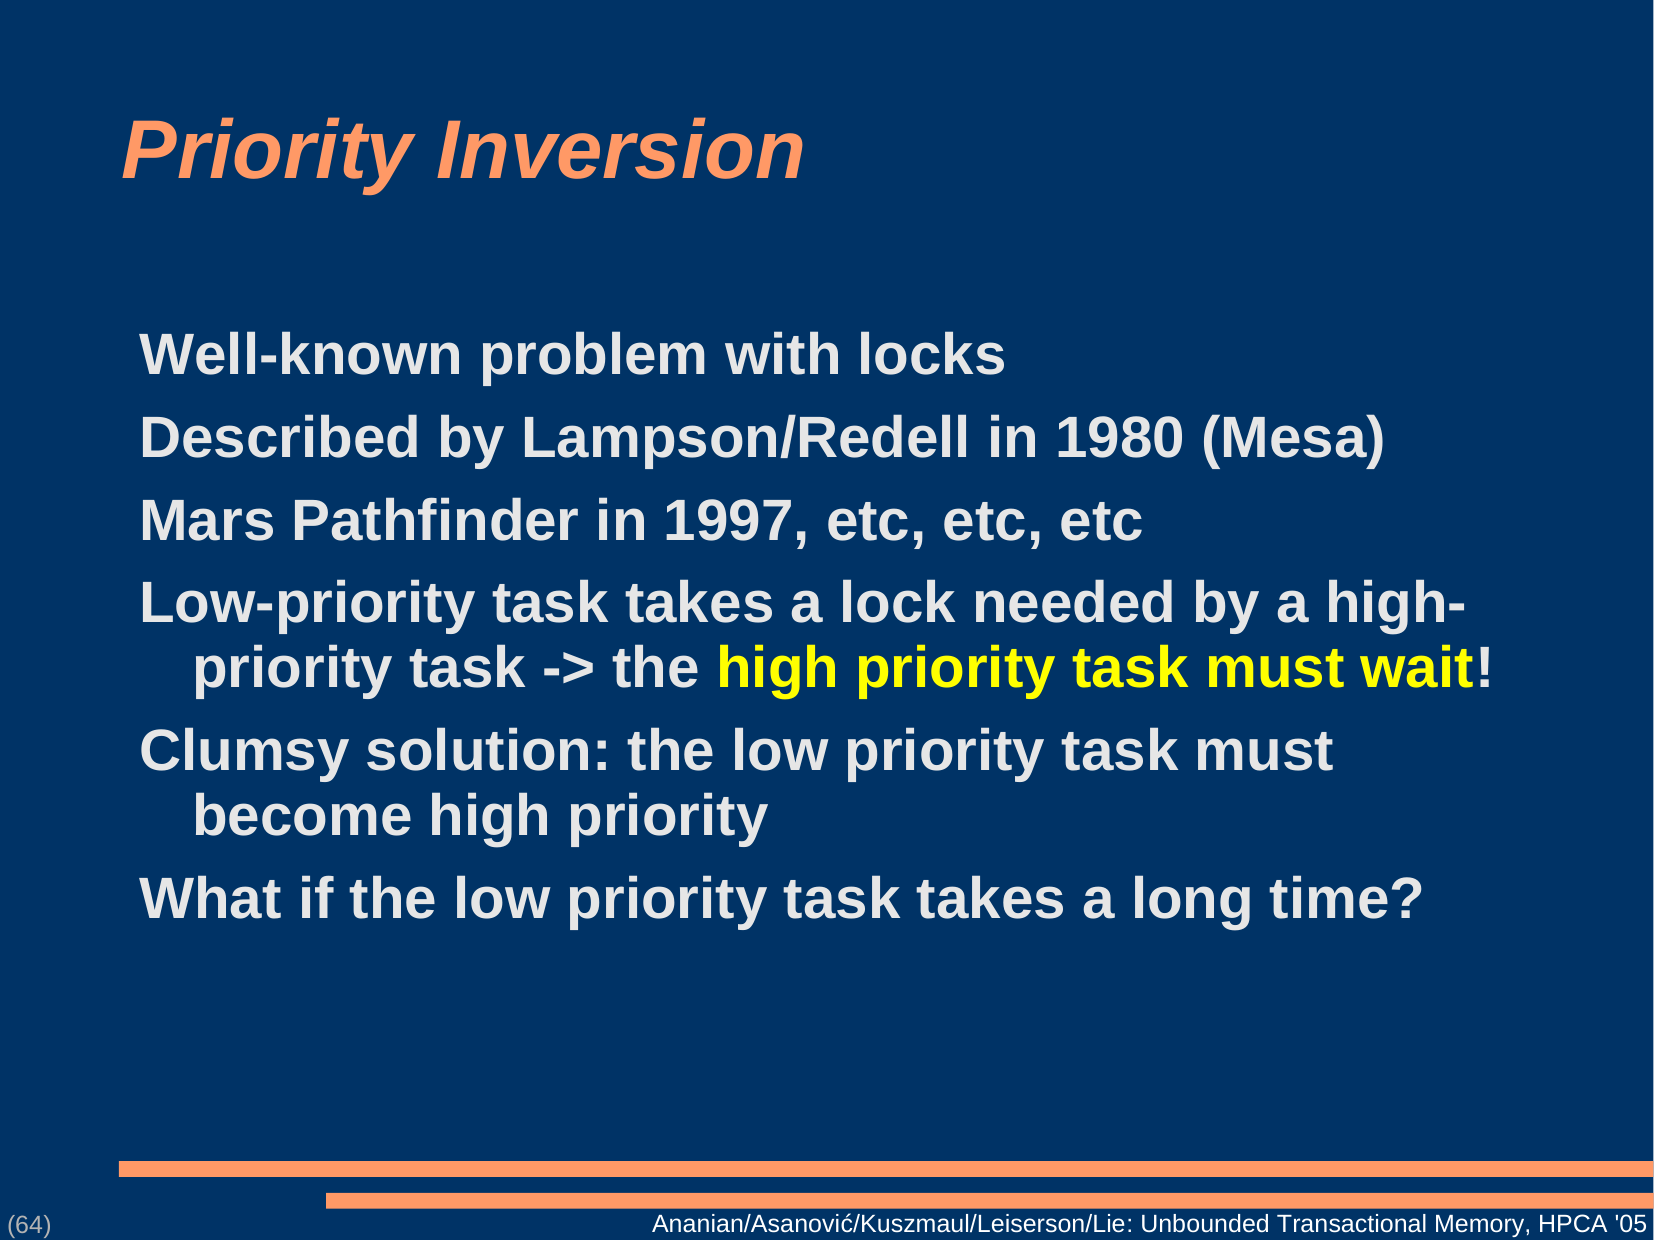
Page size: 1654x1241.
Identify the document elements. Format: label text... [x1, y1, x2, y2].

list Well-known problem with locks Described by Lampson/Redell in 1980 (Mesa) Mars Pathfinder in 1997, etc, etc, etc Low-priority task takes a lock needed by a high-priority task -> the high priority task must wait! Clumsy solution: the low priority task must become high priority What if the low priority task takes a long time? [121, 322, 1561, 1133]
title Priority Inversion [121, 46, 1534, 254]
